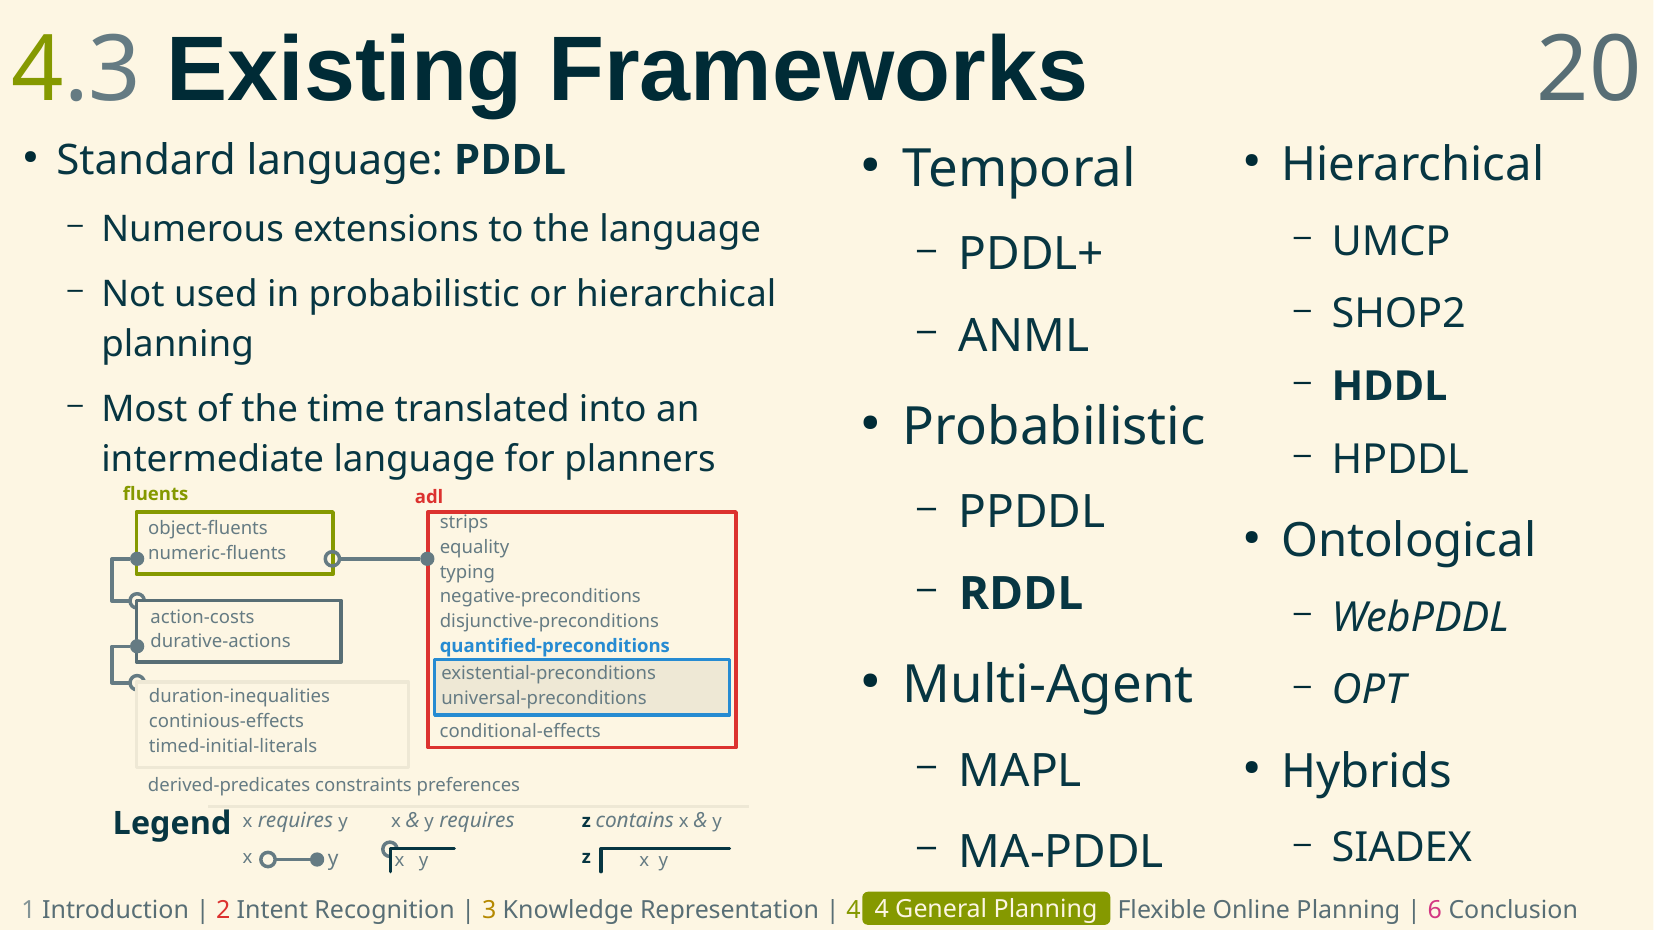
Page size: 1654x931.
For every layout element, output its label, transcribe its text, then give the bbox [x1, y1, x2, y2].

picture [103, 478, 752, 876]
list Hierarchical UMCP SHOP2 HDDL HPDDL Ontological WebPDDL OPT Hybrids SIADEX [1230, 129, 1648, 885]
title 4.3 Existing Frameworks [11, 11, 1501, 119]
list Standard language: PDDL Numerous extensions to the language Not used in probabilistic or hierarchical planning Most of the time translated into an intermediate language for planners [11, 129, 808, 490]
list Temporal PDDL+ ANML Probabilistic PPDDL RDDL Multi-Agent MAPL MA-PDDL [847, 129, 1230, 885]
text_box 4 General Planning [862, 891, 1111, 925]
